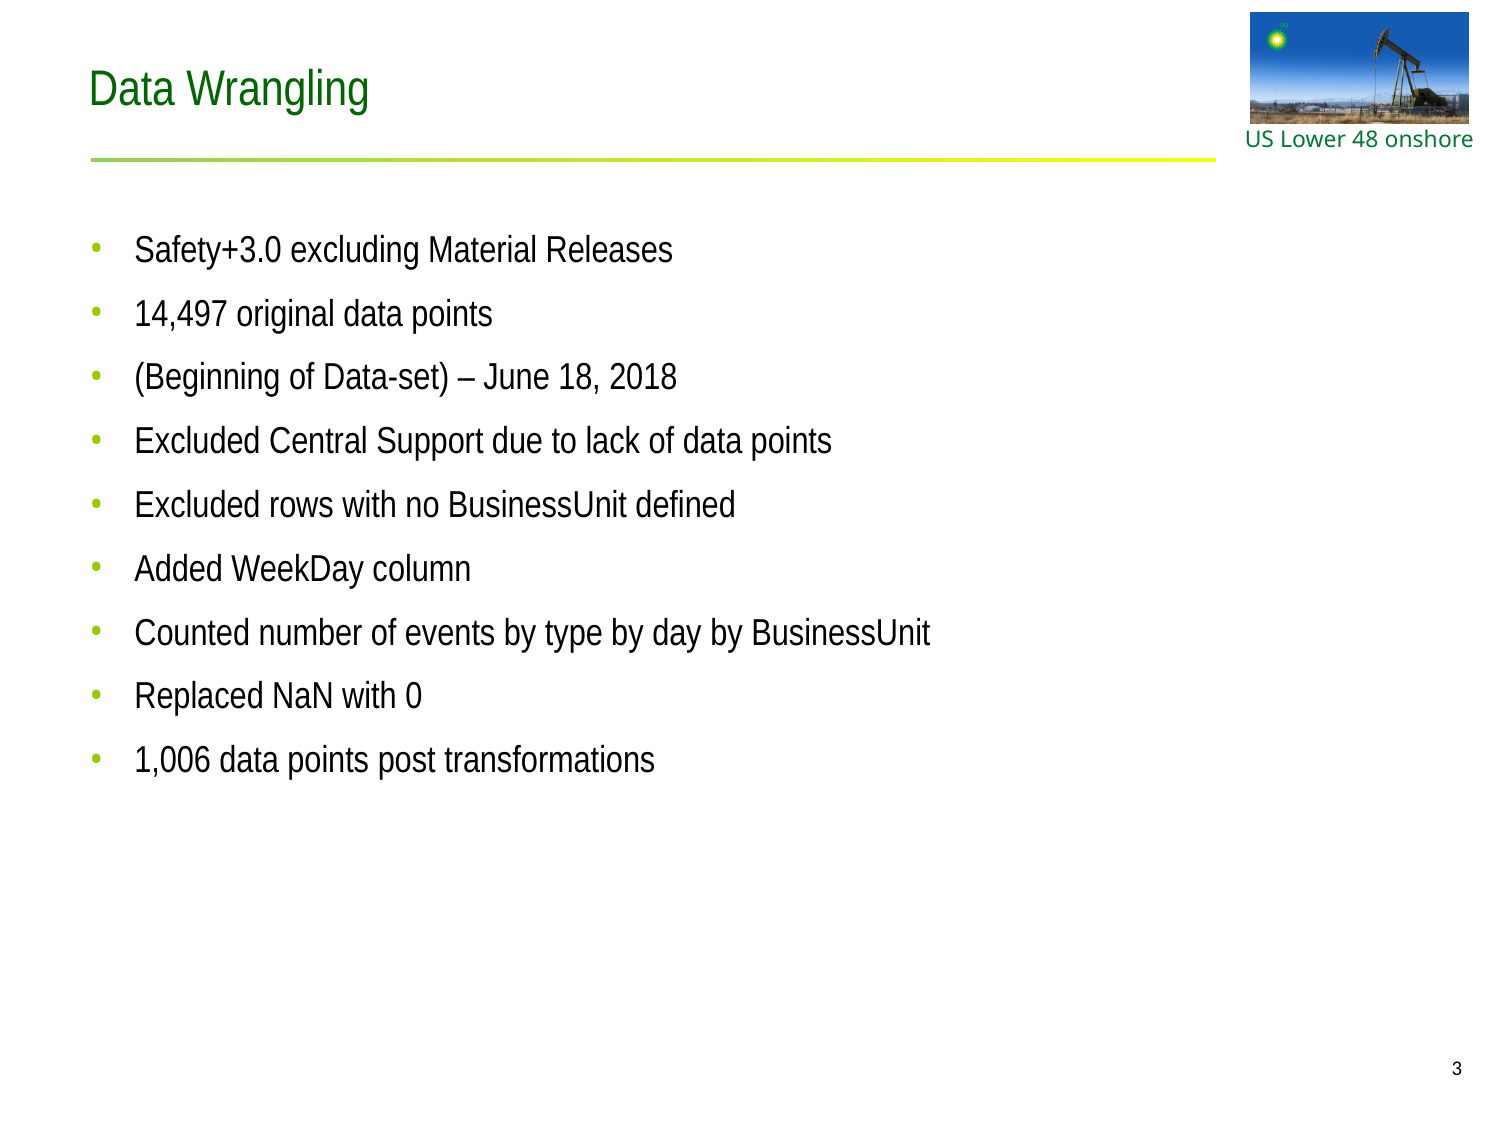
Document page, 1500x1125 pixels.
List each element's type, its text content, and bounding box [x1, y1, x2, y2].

title Data Wrangling [0, 12, 1275, 166]
slide_number <number> [1420, 1046, 1478, 1125]
list Safety+3.0 excluding Material Releases 14,497 original data points (Beginning of Data-set) – June 18, 2018 Excluded Central Support due to lack of data points Excluded rows with no BusinessUnit defined Added WeekDay column Counted number of events by type by day by BusinessUnit Replaced NaN with 0 1,006 data points post transformations [89, 224, 1285, 1005]
picture [1275, 12, 1469, 124]
